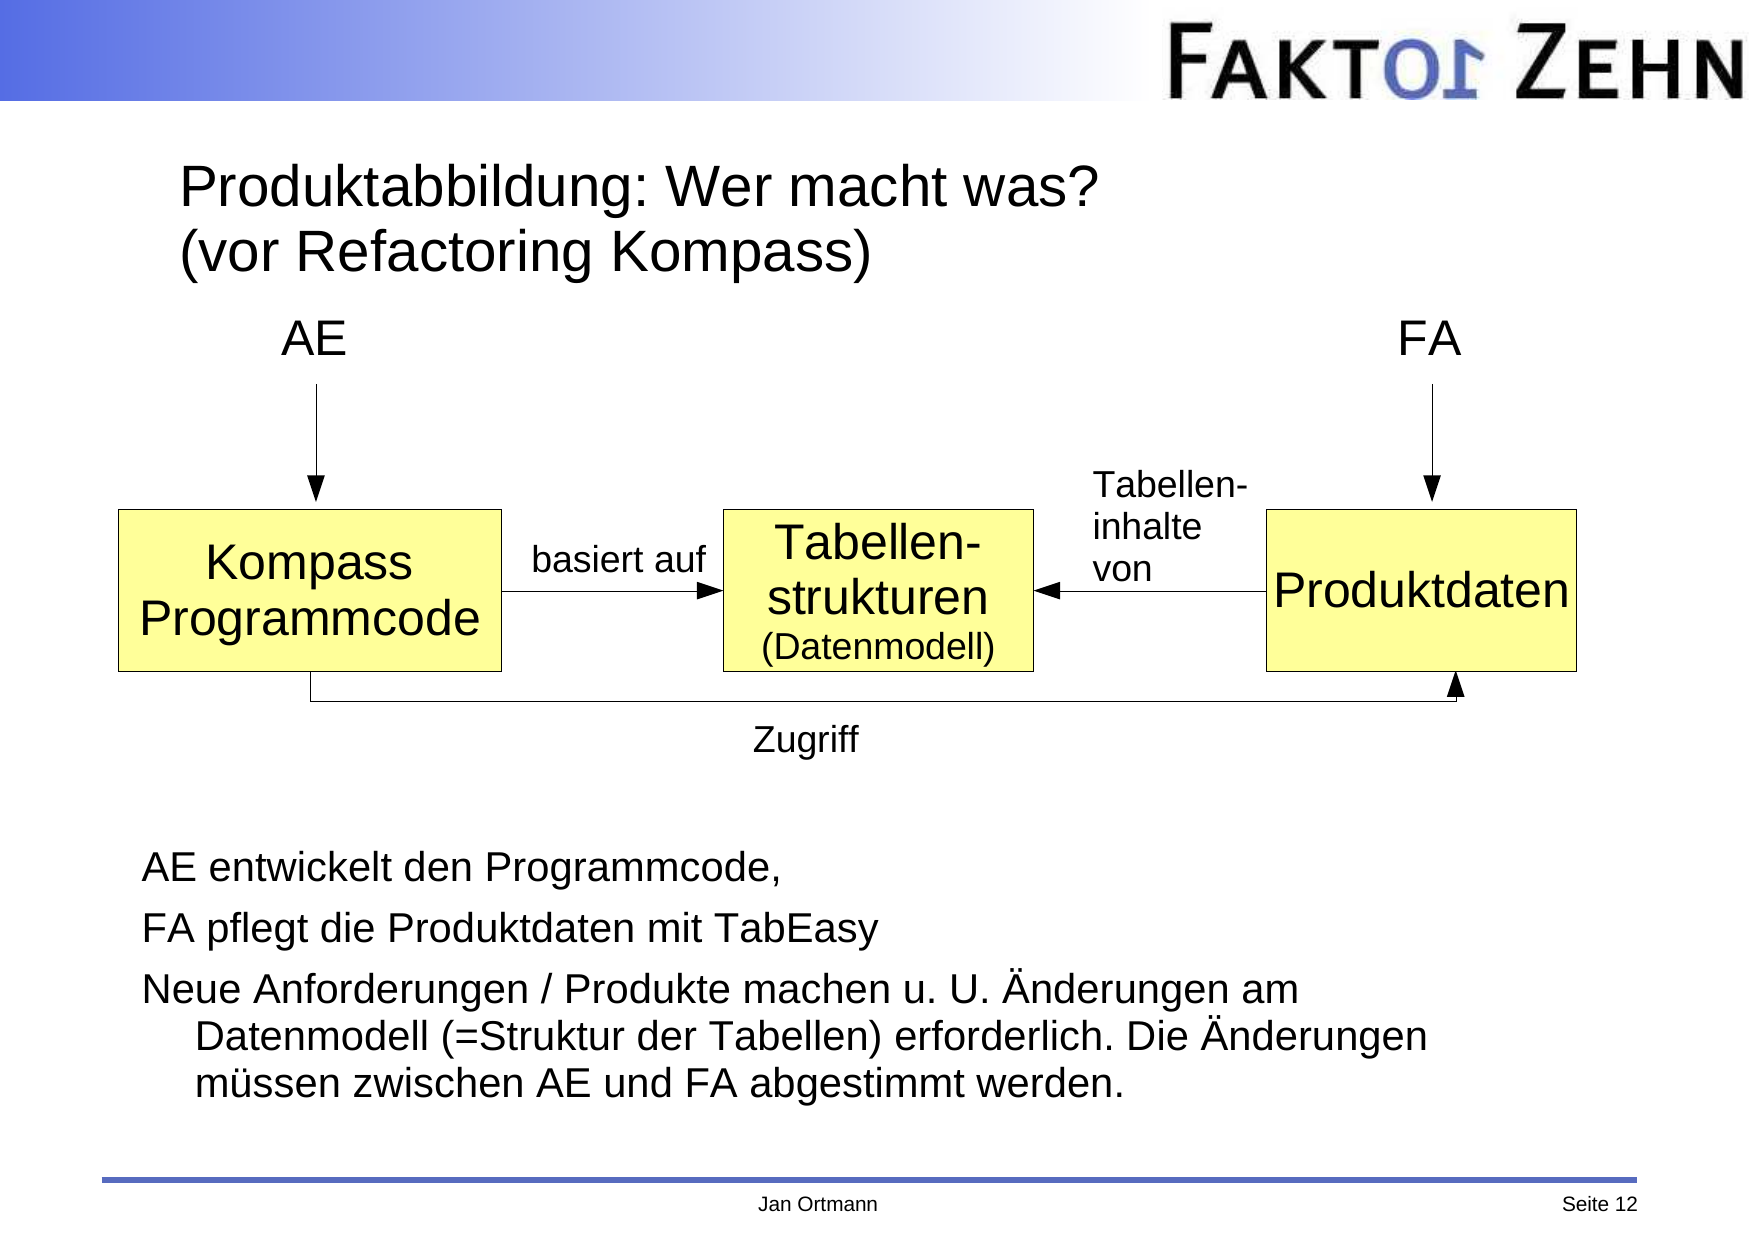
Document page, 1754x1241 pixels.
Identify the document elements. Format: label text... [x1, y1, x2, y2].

text_box FA [1397, 310, 1462, 366]
picture [1162, 7, 1752, 100]
list AE entwickelt den Programmcode, FA pflegt die Produktdaten mit TabEasy Neue Anforderungen / Produkte machen u. U. Änderungen am Datenmodell (=Struktur der Tabellen) erforderlich. Die Änderungen müssen zwischen AE und FA abgestimmt werden. [124, 843, 1521, 1108]
text_box Kompass Programmcode [118, 509, 502, 672]
text_box AE [281, 310, 349, 366]
text_box basiert auf [531, 538, 709, 582]
text_box Tabellen- inhalte von [1092, 463, 1255, 590]
text_box Produktdaten [1266, 509, 1577, 672]
title Produktabbildung: Wer macht was? (vor Refactoring Kompass) [179, 142, 1576, 296]
text_box Tabellen- strukturen (Datenmodell) [723, 509, 1034, 672]
text_box Zugriff [752, 718, 1004, 761]
